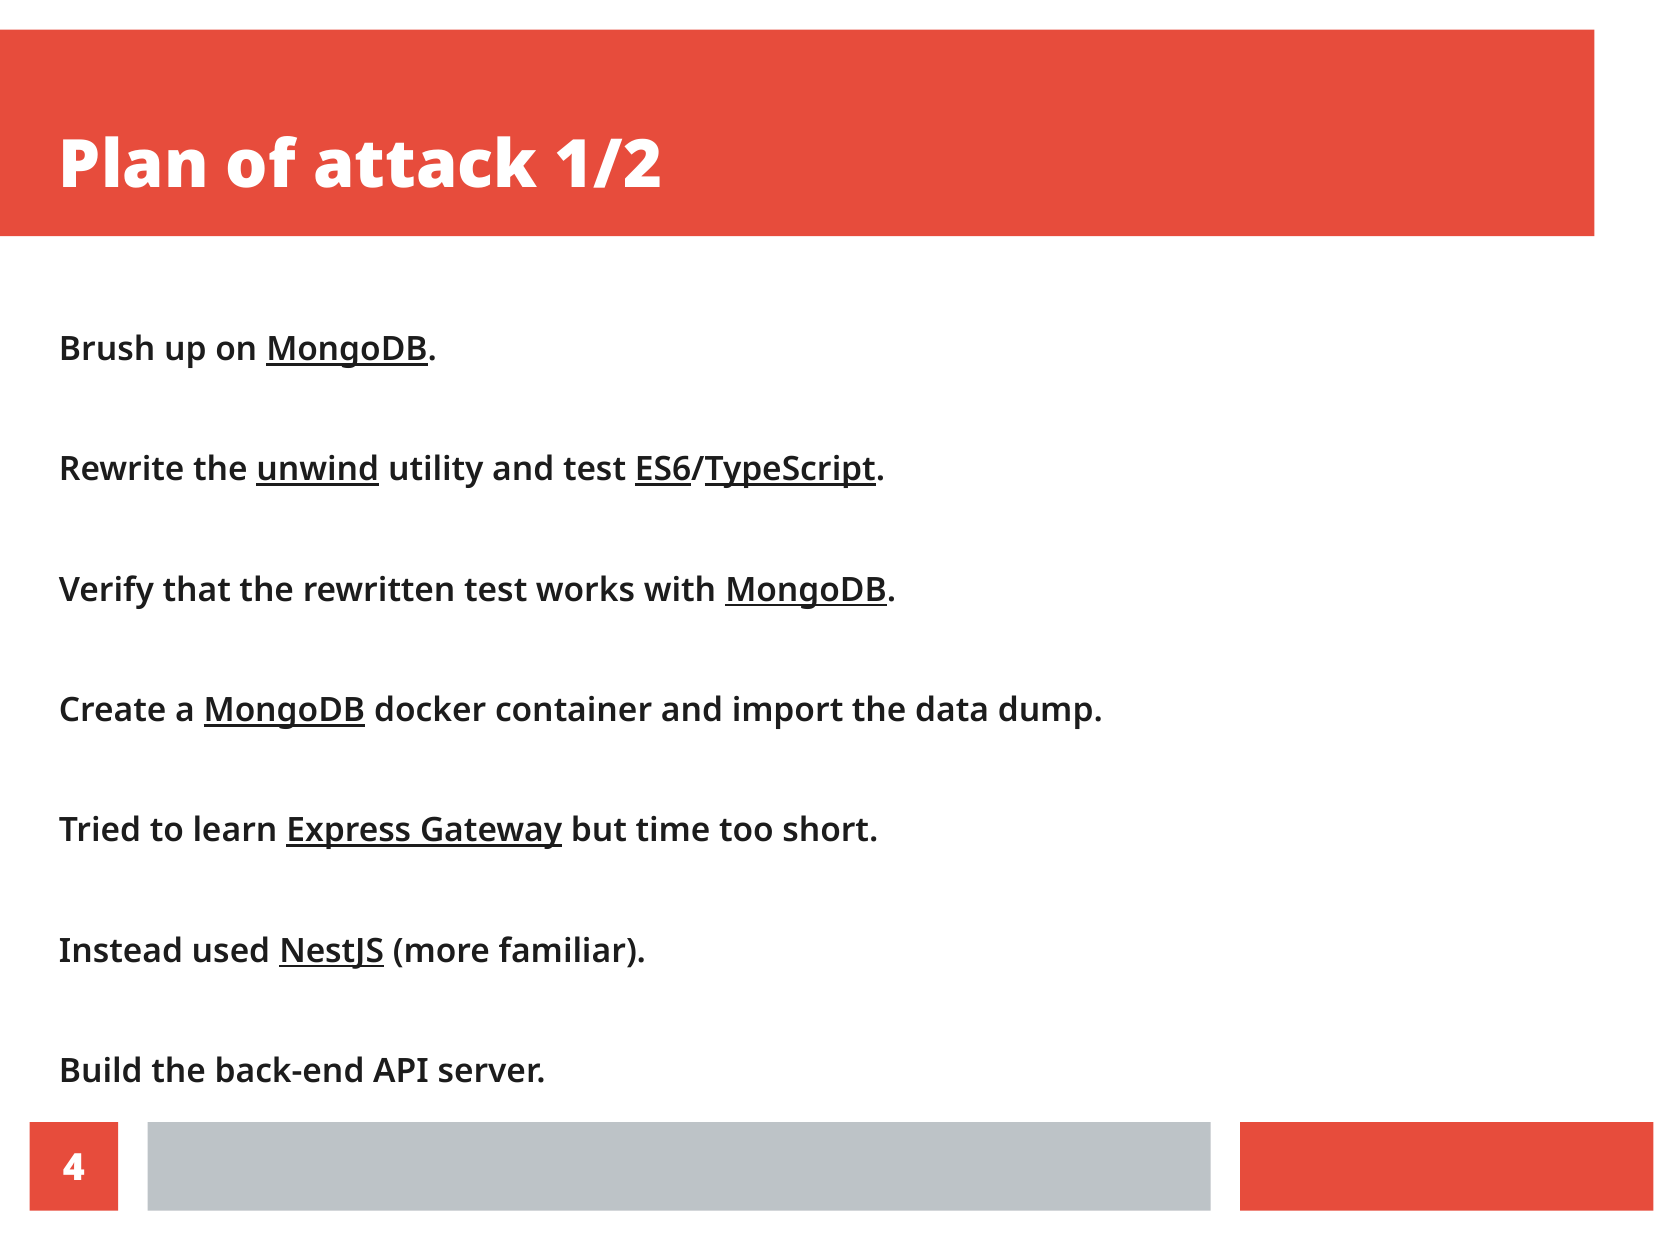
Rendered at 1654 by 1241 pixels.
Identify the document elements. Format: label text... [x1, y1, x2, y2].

title Plan of attack 1/2 [59, 59, 1595, 207]
list Brush up on MongoDB. Rewrite the unwind utility and test ES6/TypeScript. Verify that the rewritten test works with MongoDB. Create a MongoDB docker container and import the data dump. Tried to learn Express Gateway but time too short. Instead used NestJS (more familiar). Build the back-end API server. [59, 324, 1565, 1093]
